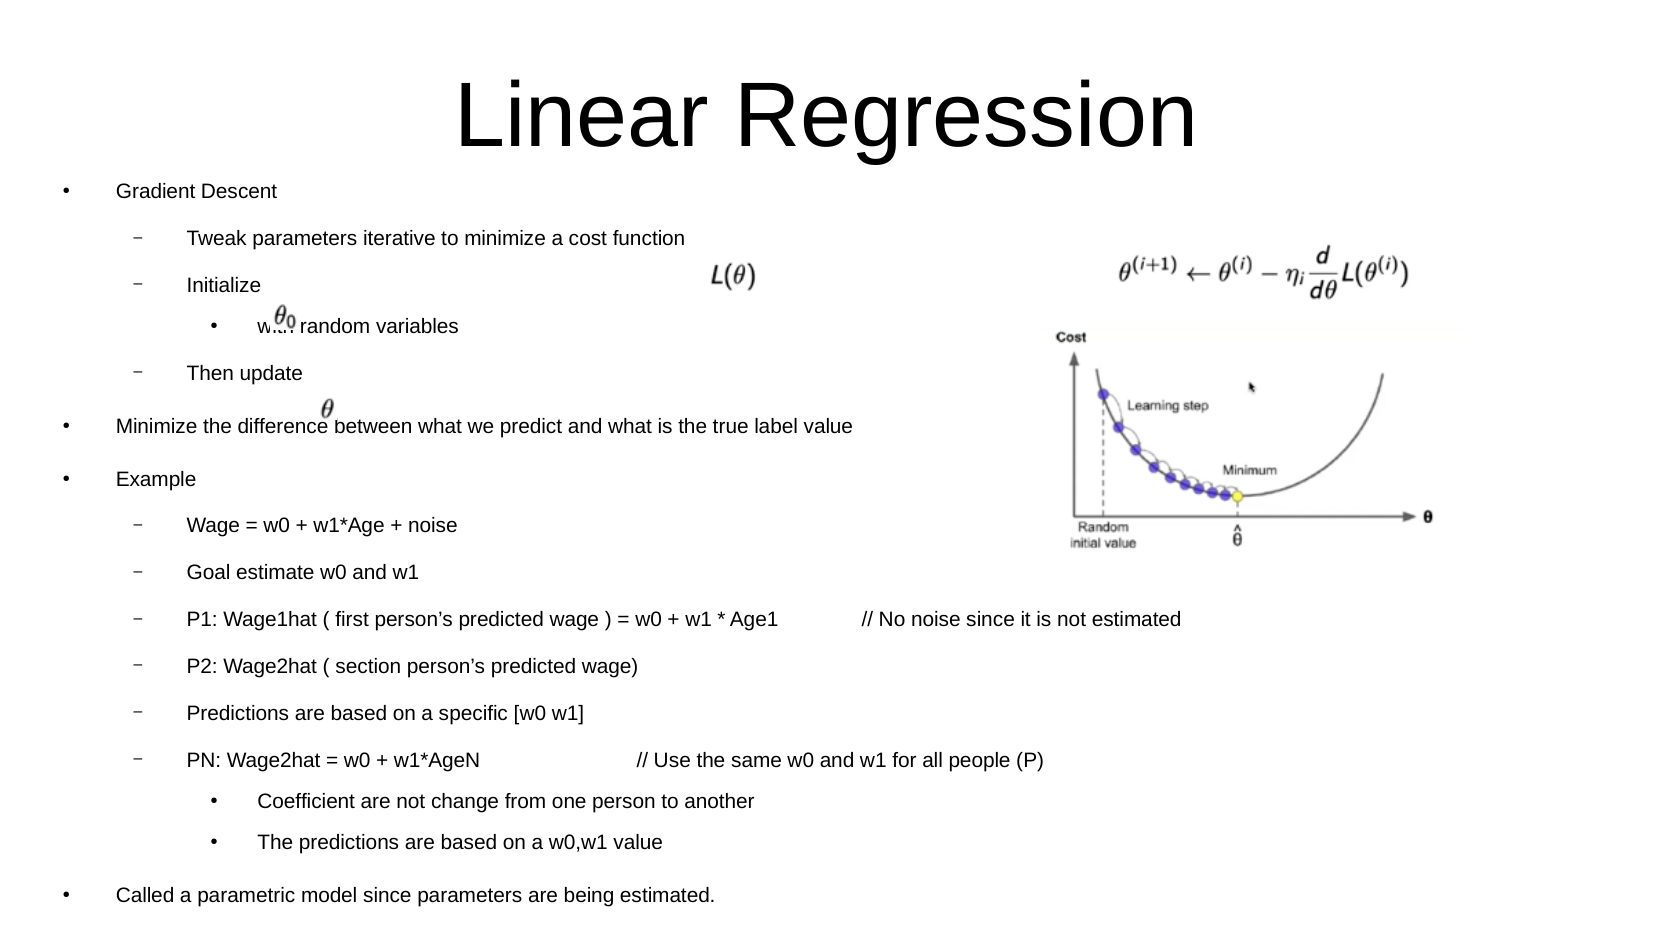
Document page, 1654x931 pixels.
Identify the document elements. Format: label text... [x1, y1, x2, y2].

picture [270, 303, 299, 331]
picture [705, 254, 759, 295]
picture [318, 392, 337, 420]
title Linear Regression [82, 37, 1571, 180]
list Gradient Descent Tweak parameters iterative to minimize a cost function Initialize with random variables Then update Minimize the difference between what we predict and what is the true label value Example Wage = w0 + w1*Age + noise Goal estimate w0 and w1 P1: Wage1hat ( first person’s predicted wage ) = w0 + w1 * Age1 // No noise since it is not estimated P2: Wage2hat ( section person’s predicted wage) Predictions are based on a specific [w0 w1] PN: Wage2hat = w0 + w1*AgeN // Use the same w0 and w1 for all people (P) Coefficient are not change from one person to another The predictions are based on a w0,w1 value Called a parametric model since parameters are being estimated. [45, 180, 1571, 916]
picture [1035, 236, 1471, 571]
